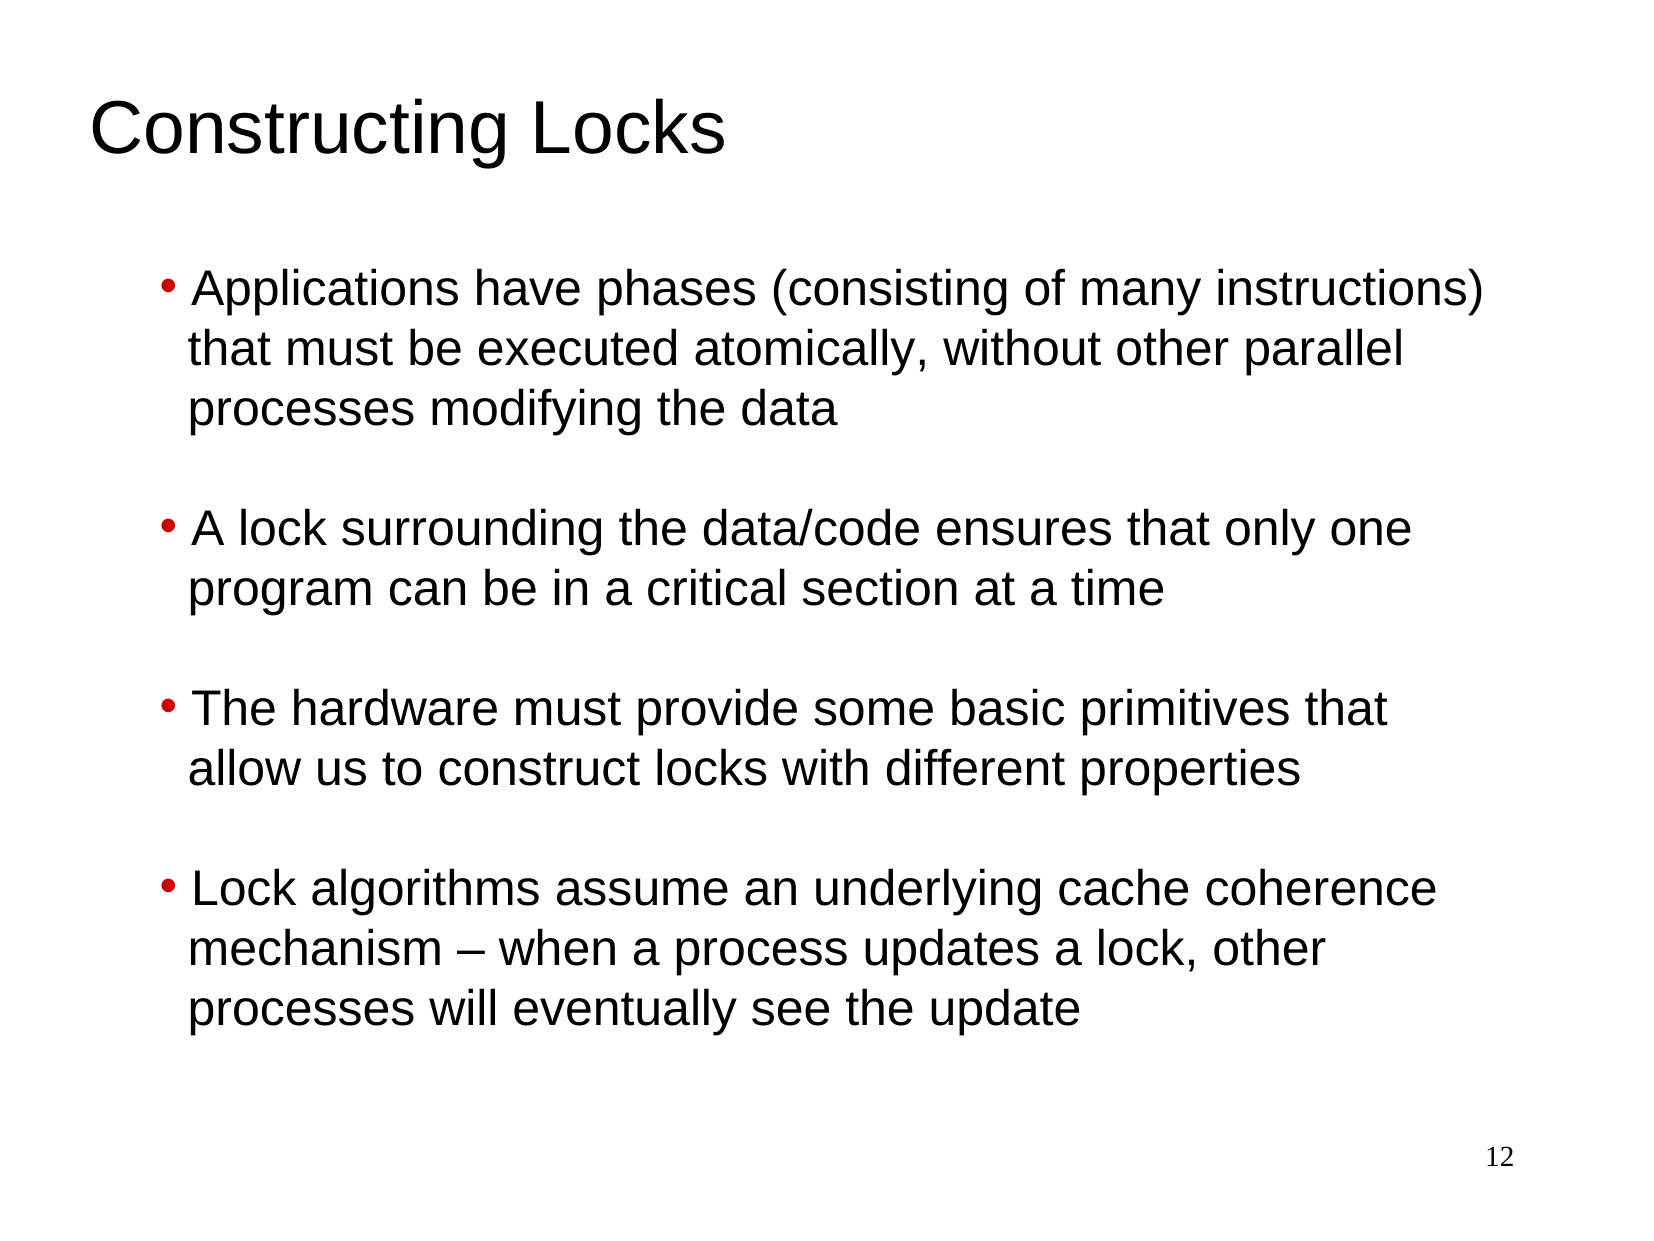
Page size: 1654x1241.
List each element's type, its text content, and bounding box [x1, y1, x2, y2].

text_box Applications have phases (consisting of many instructions) that must be executed atomically, without other parallel processes modifying the data A lock surrounding the data/code ensures that only one program can be in a critical section at a time The hardware must provide some basic primitives that allow us to construct locks with different properties Lock algorithms assume an underlying cache coherence mechanism – when a process updates a lock, other processes will eventually see the update [144, 247, 1501, 1044]
text_box <number> [1184, 1129, 1530, 1213]
text_box Constructing Locks [74, 71, 743, 177]
